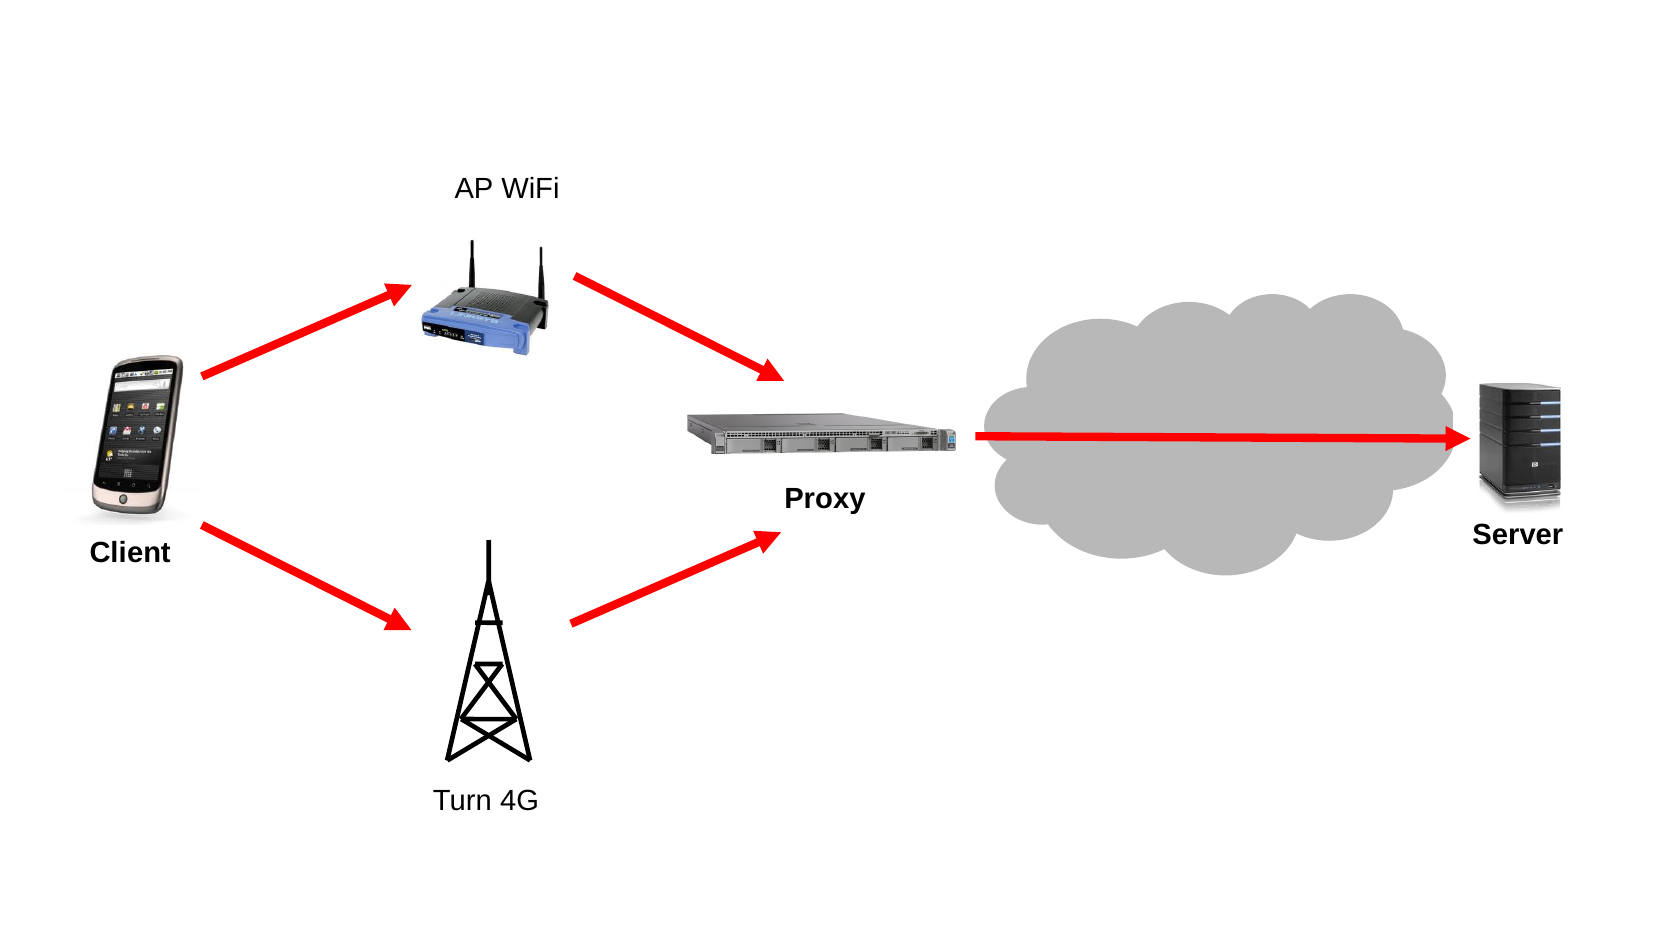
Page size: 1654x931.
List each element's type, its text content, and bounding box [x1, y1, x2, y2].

text_box [984, 294, 1453, 434]
picture [680, 339, 962, 528]
text_box Server [1450, 507, 1586, 577]
picture [66, 347, 203, 526]
picture [420, 239, 549, 356]
picture [1453, 377, 1591, 514]
text_box AP WiFi [437, 160, 577, 213]
text_box Client [62, 525, 199, 595]
text_box Turn 4G [411, 773, 561, 826]
text_box Proxy [736, 470, 914, 523]
text_box [988, 441, 1453, 575]
